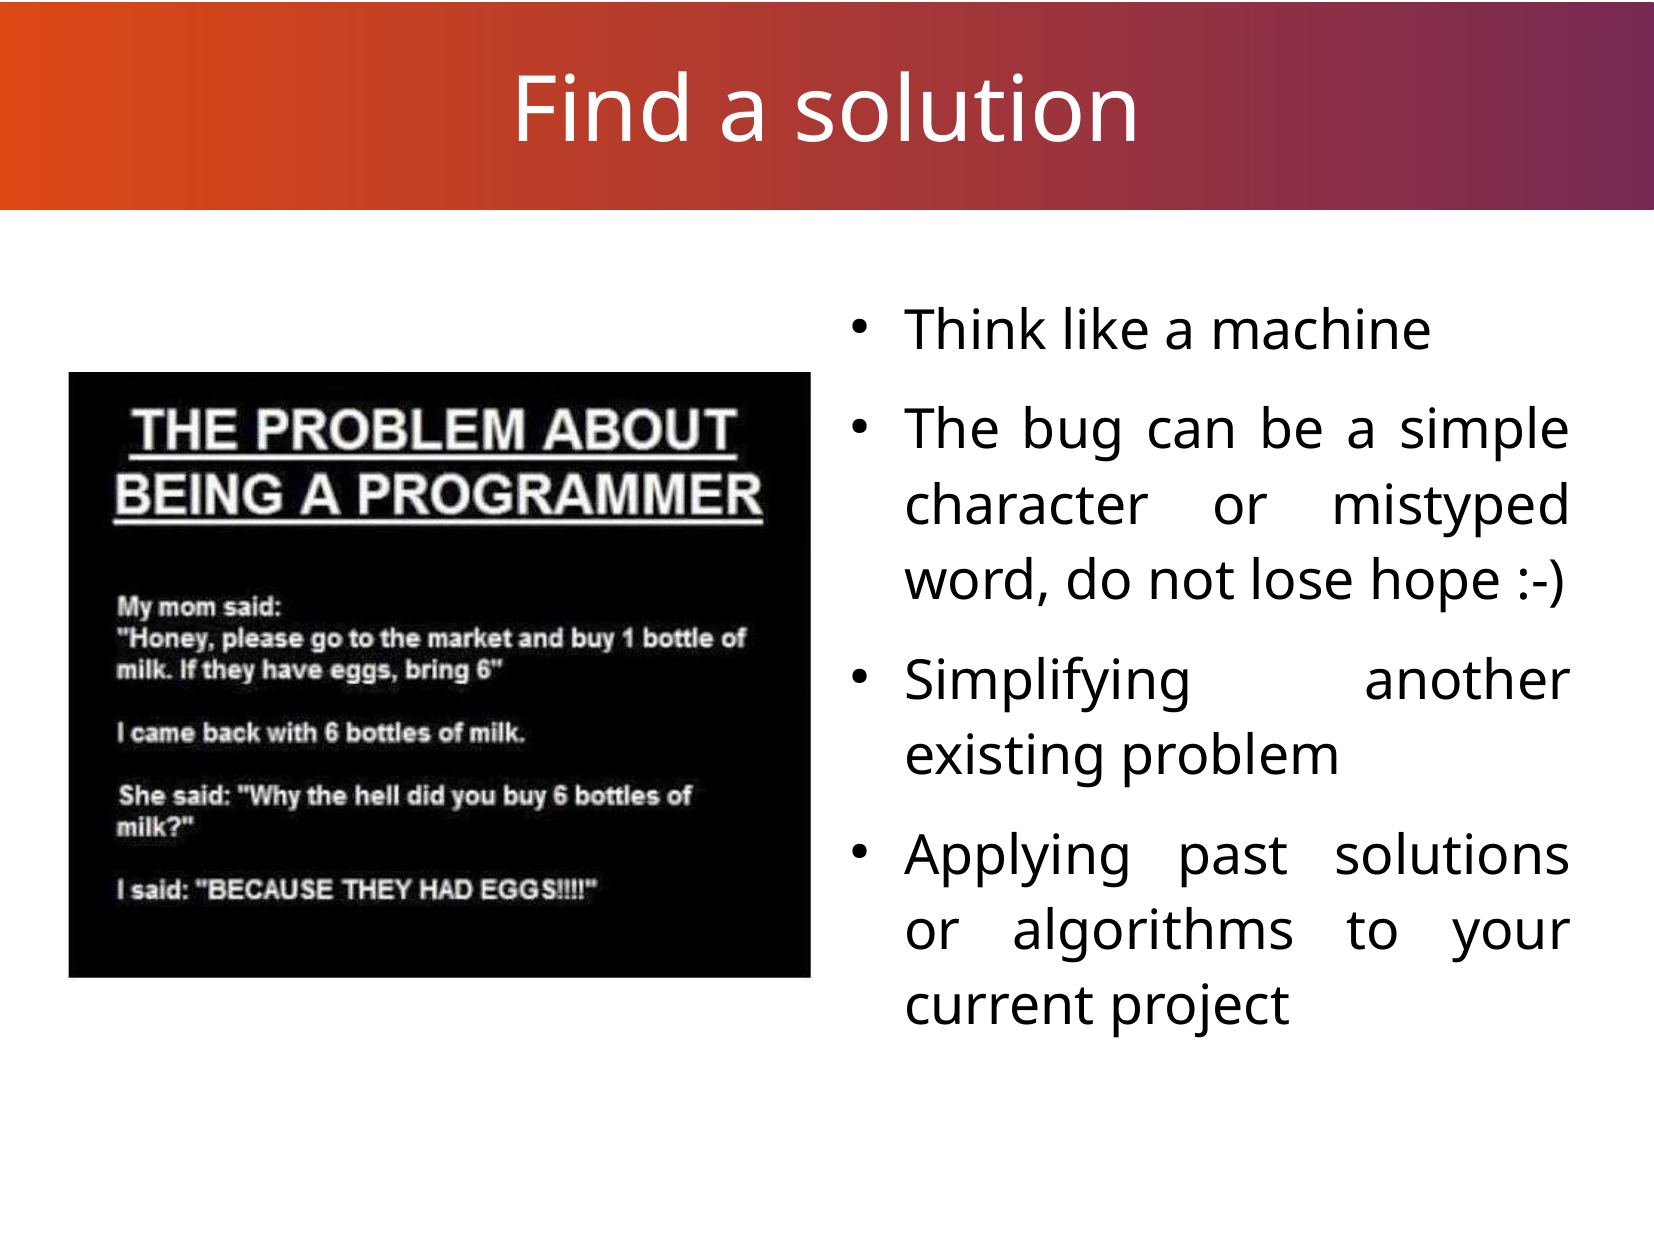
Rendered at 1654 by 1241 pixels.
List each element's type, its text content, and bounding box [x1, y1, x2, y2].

title Find a solution [0, 2, 1654, 210]
picture [66, 372, 814, 981]
list Think like a machine The bug can be a simple character or mistyped word, do not lose hope :-) Simplifying another existing problem Applying past solutions or algorithms to your current project [845, 290, 1572, 1111]
